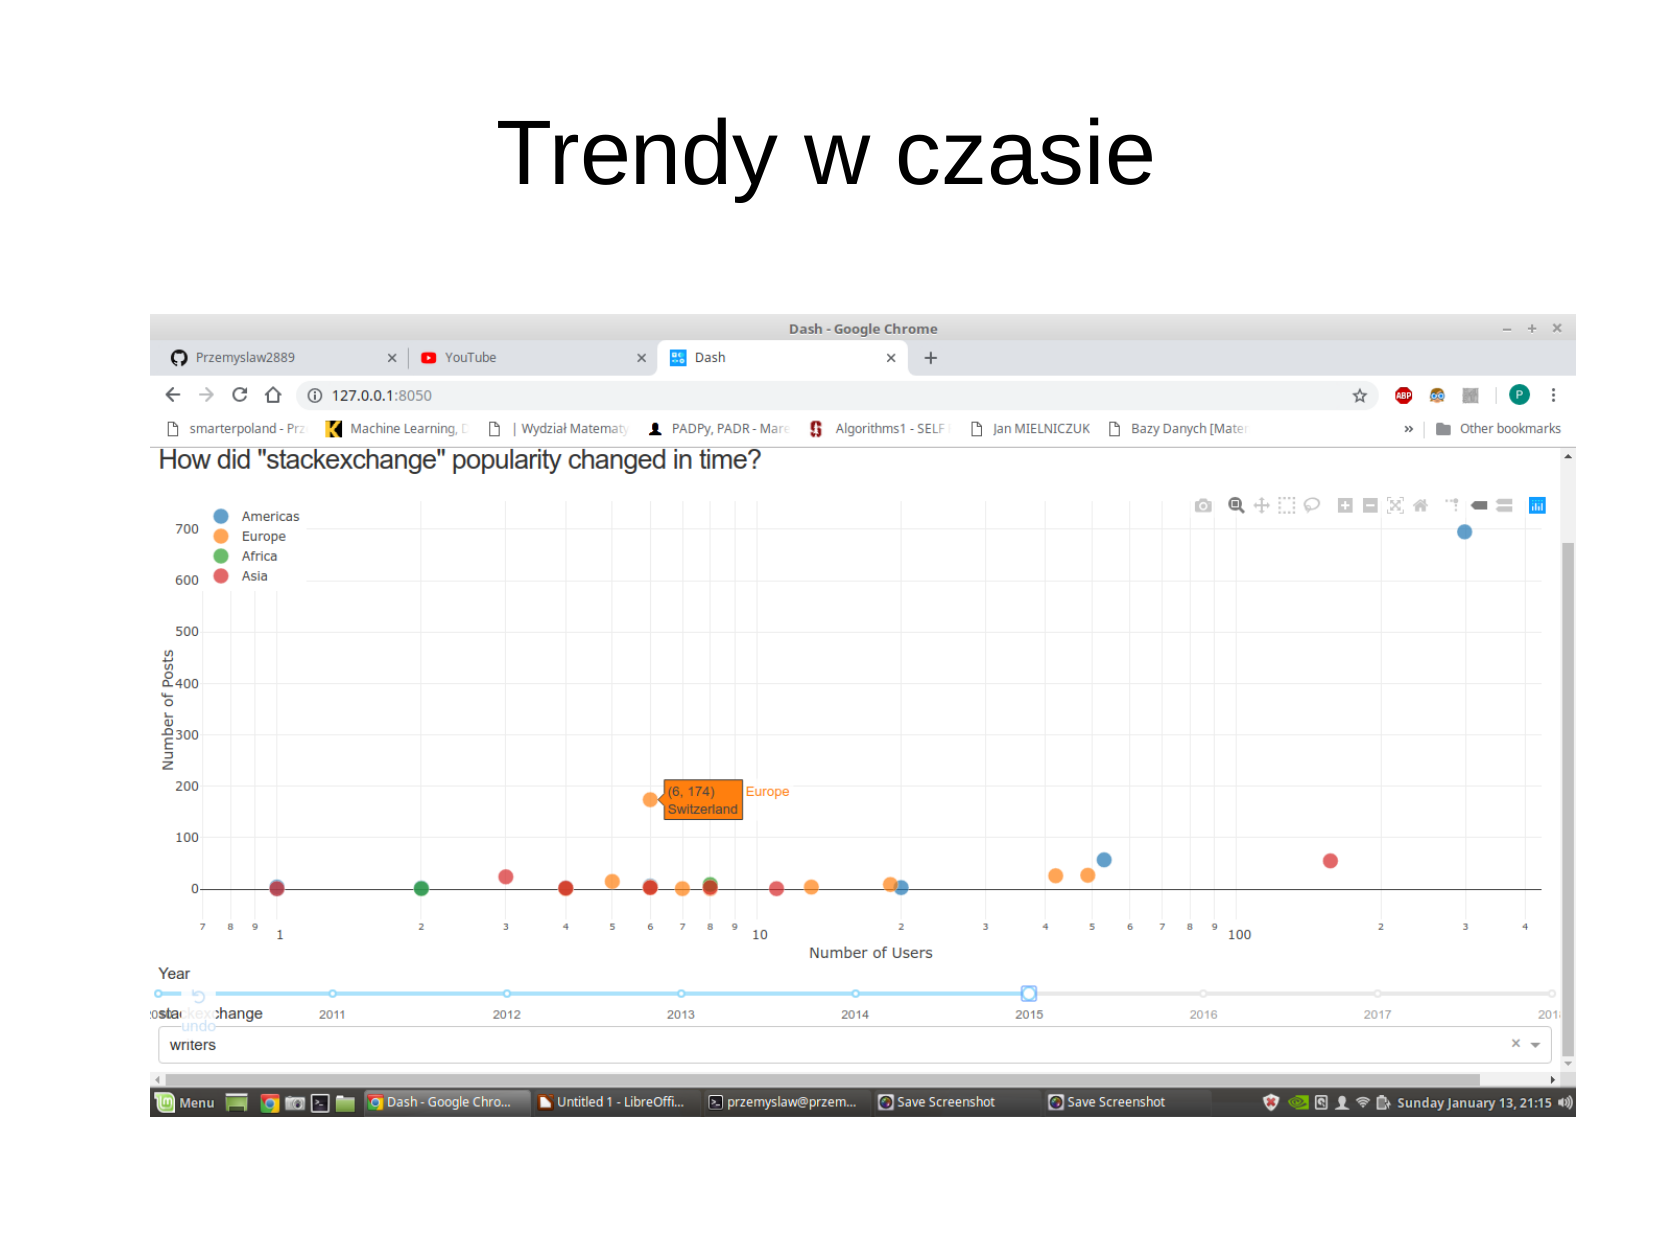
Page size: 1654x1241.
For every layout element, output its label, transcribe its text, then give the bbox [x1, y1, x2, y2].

picture [150, 314, 1576, 1117]
title Trendy w czasie [82, 49, 1571, 257]
